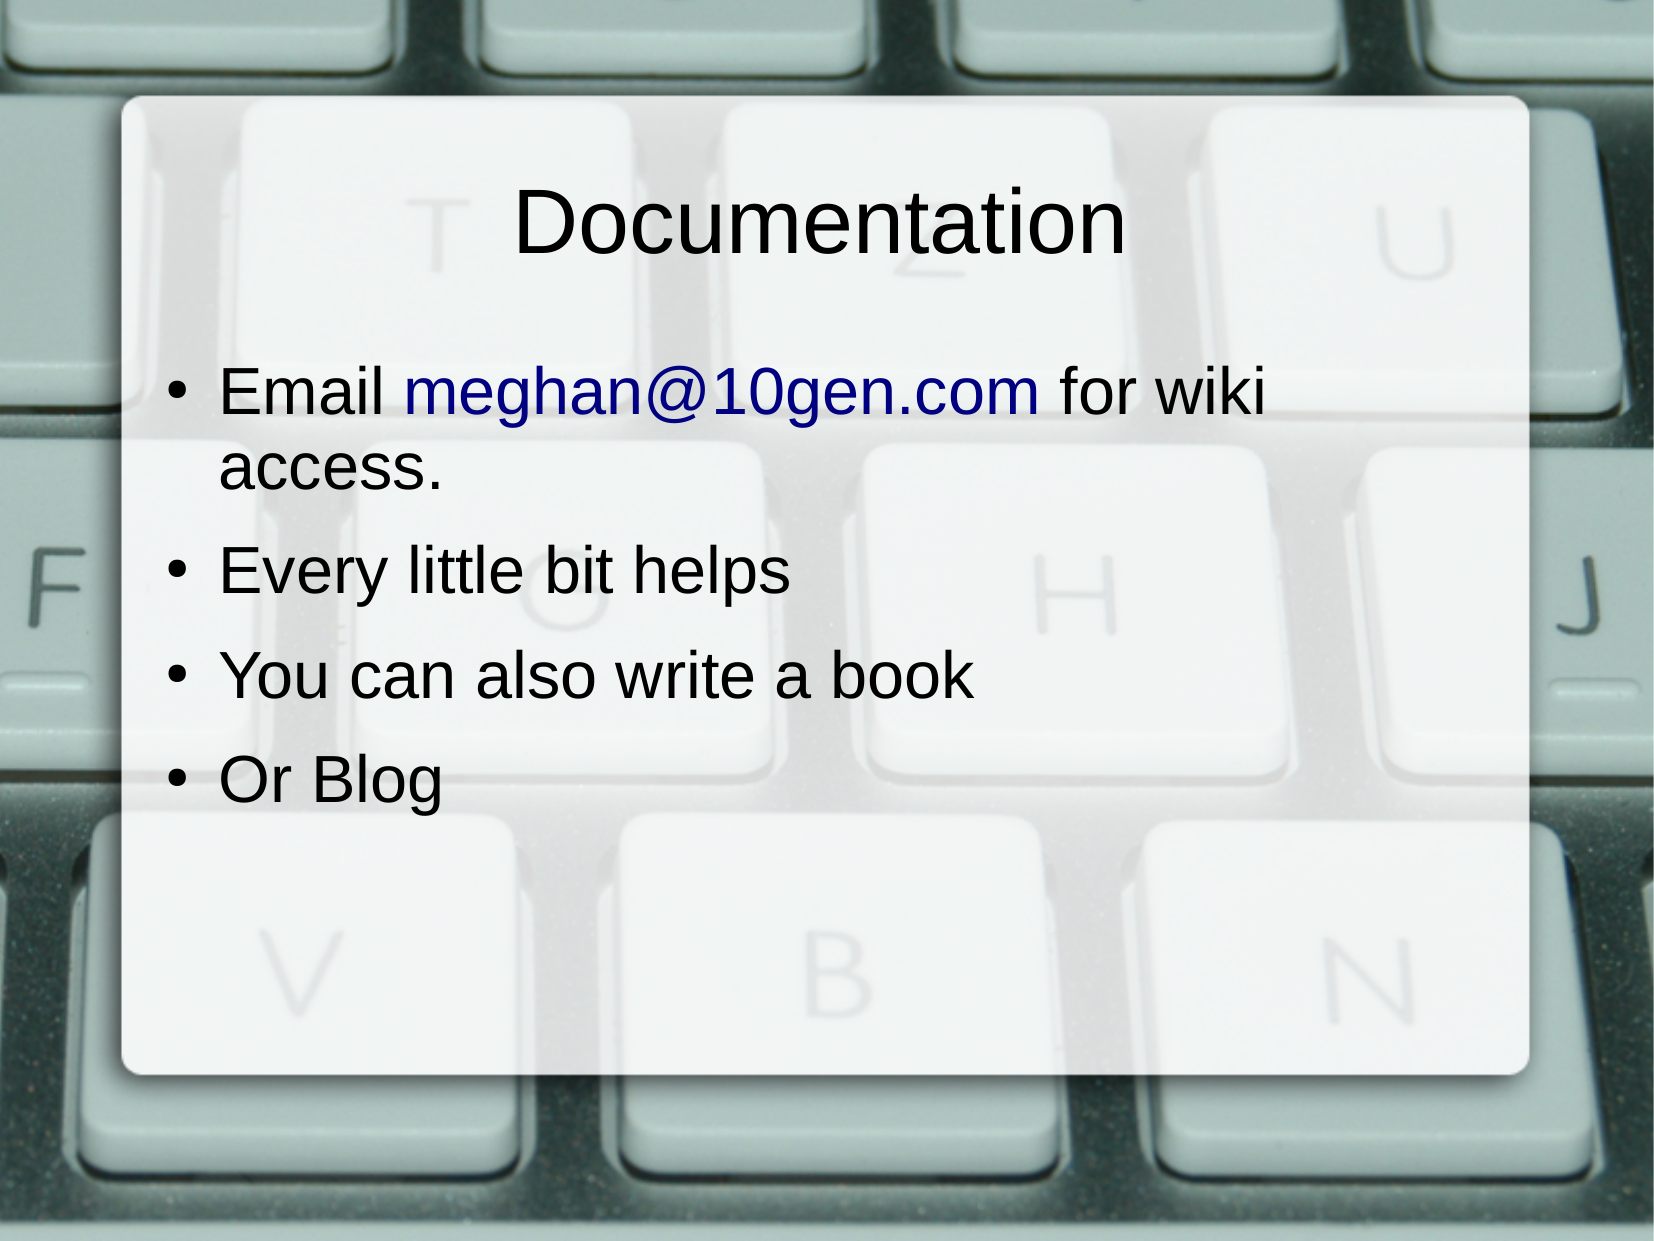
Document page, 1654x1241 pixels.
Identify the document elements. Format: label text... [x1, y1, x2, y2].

title Documentation [135, 117, 1506, 325]
picture [0, 0, 1654, 1241]
list Email meghan@10gen.com for wiki access. Every little bit helps You can also write a book Or Blog [147, 354, 1506, 1064]
